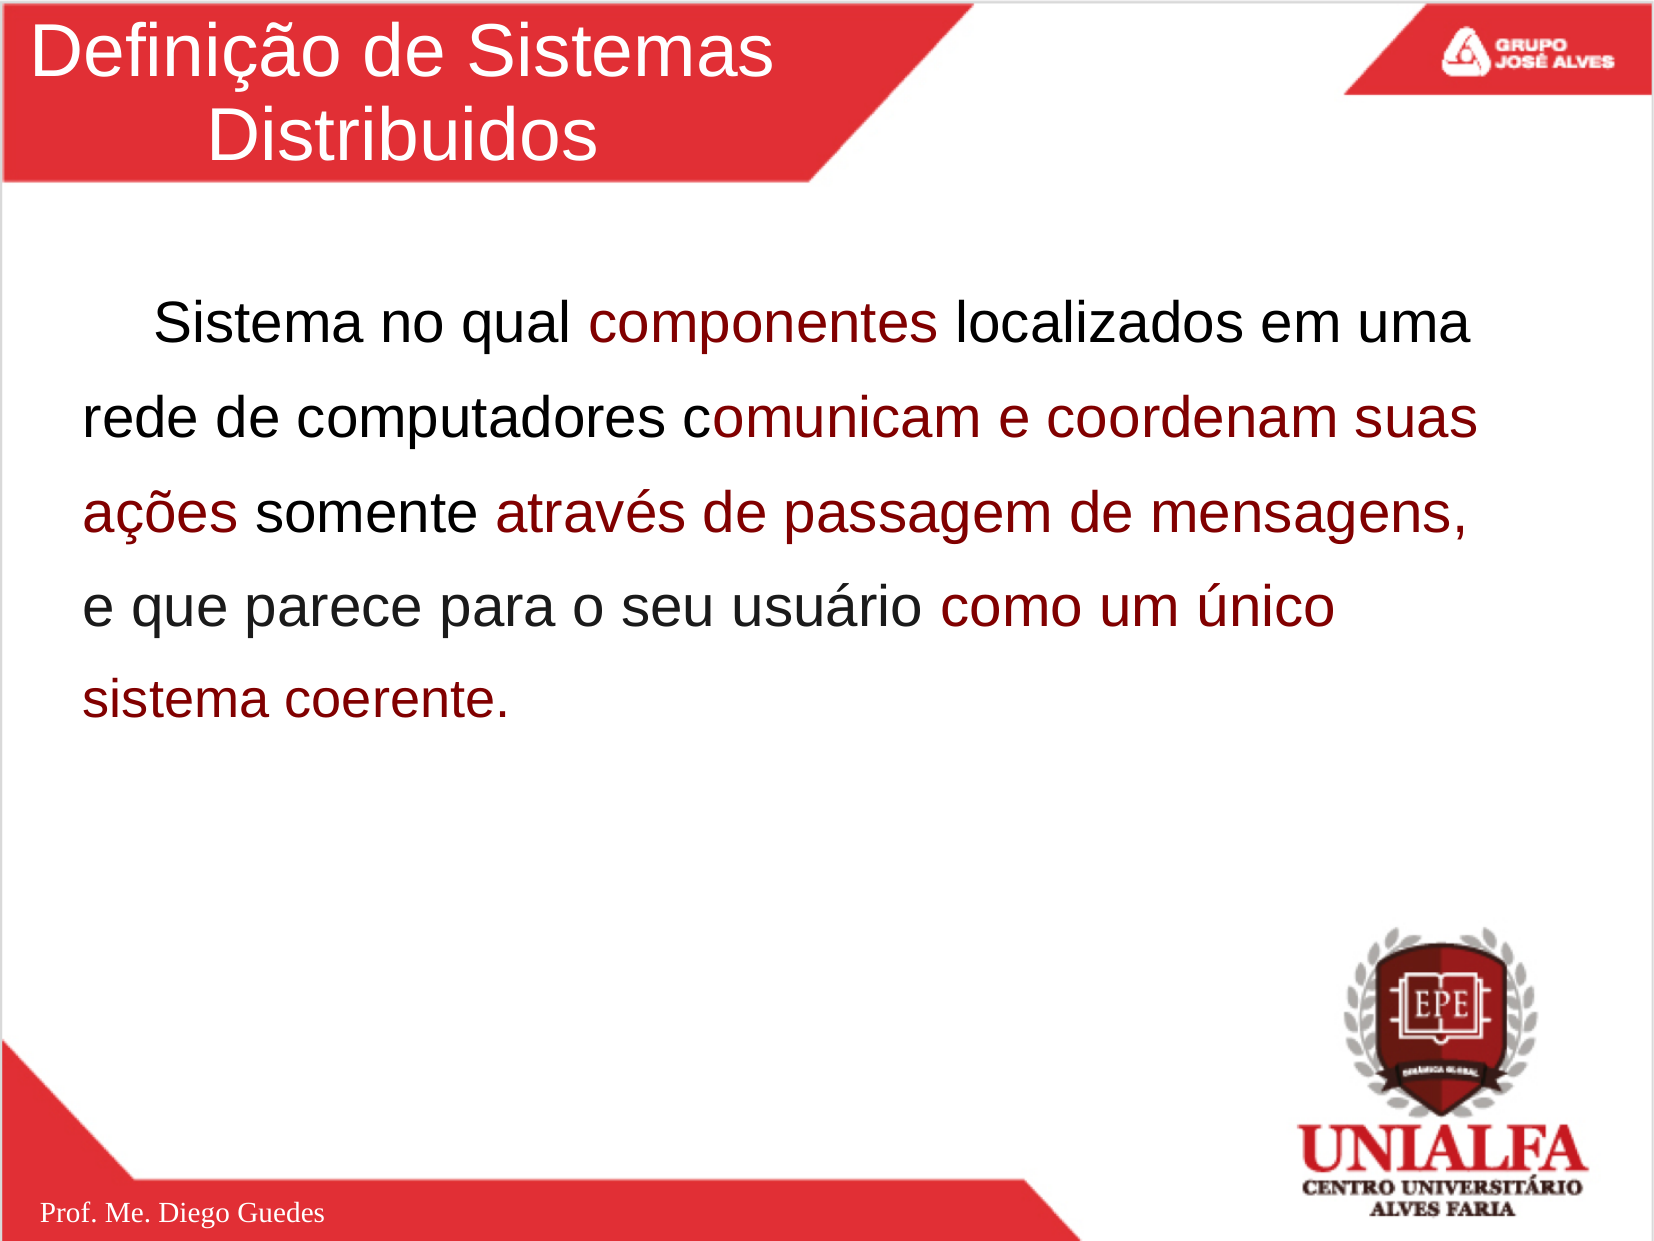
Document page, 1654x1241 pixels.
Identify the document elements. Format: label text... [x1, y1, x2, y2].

title Definição de Sistemas Distribuidos [6, 8, 799, 177]
list Sistema no qual componentes localizados em uma rede de computadores comunicam e coordenam suas ações somente através de passagem de mensagens, e que parece para o seu usuário como um único sistema coerente. [82, 290, 1571, 1109]
picture [0, 0, 1654, 1241]
